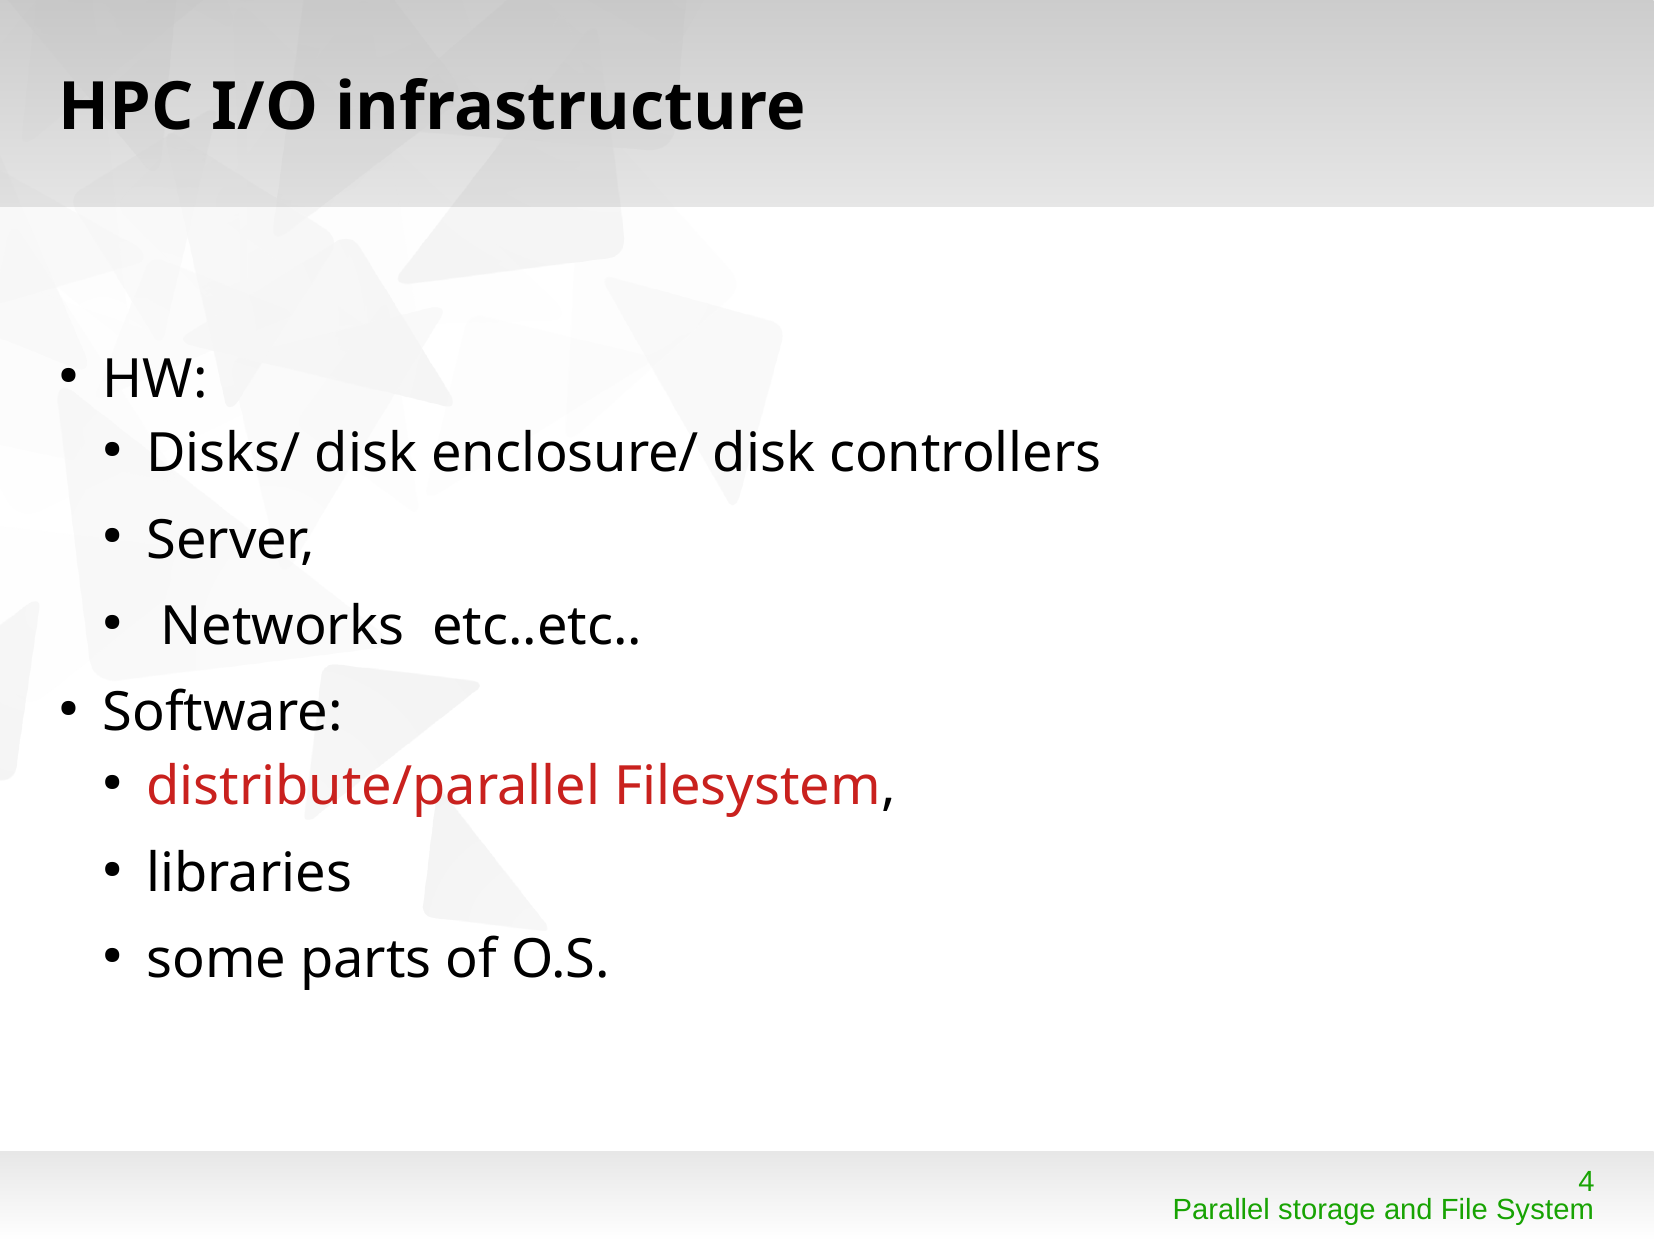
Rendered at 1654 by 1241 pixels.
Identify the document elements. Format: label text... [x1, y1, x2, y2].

title HPC I/O infrastructure [59, 29, 1595, 178]
picture [0, 0, 783, 931]
list HW: Disks/ disk enclosure/ disk controllers Server, Networks etc..etc.. Software: distribute/parallel Filesystem, libraries some parts of O.S. [59, 265, 1625, 1004]
